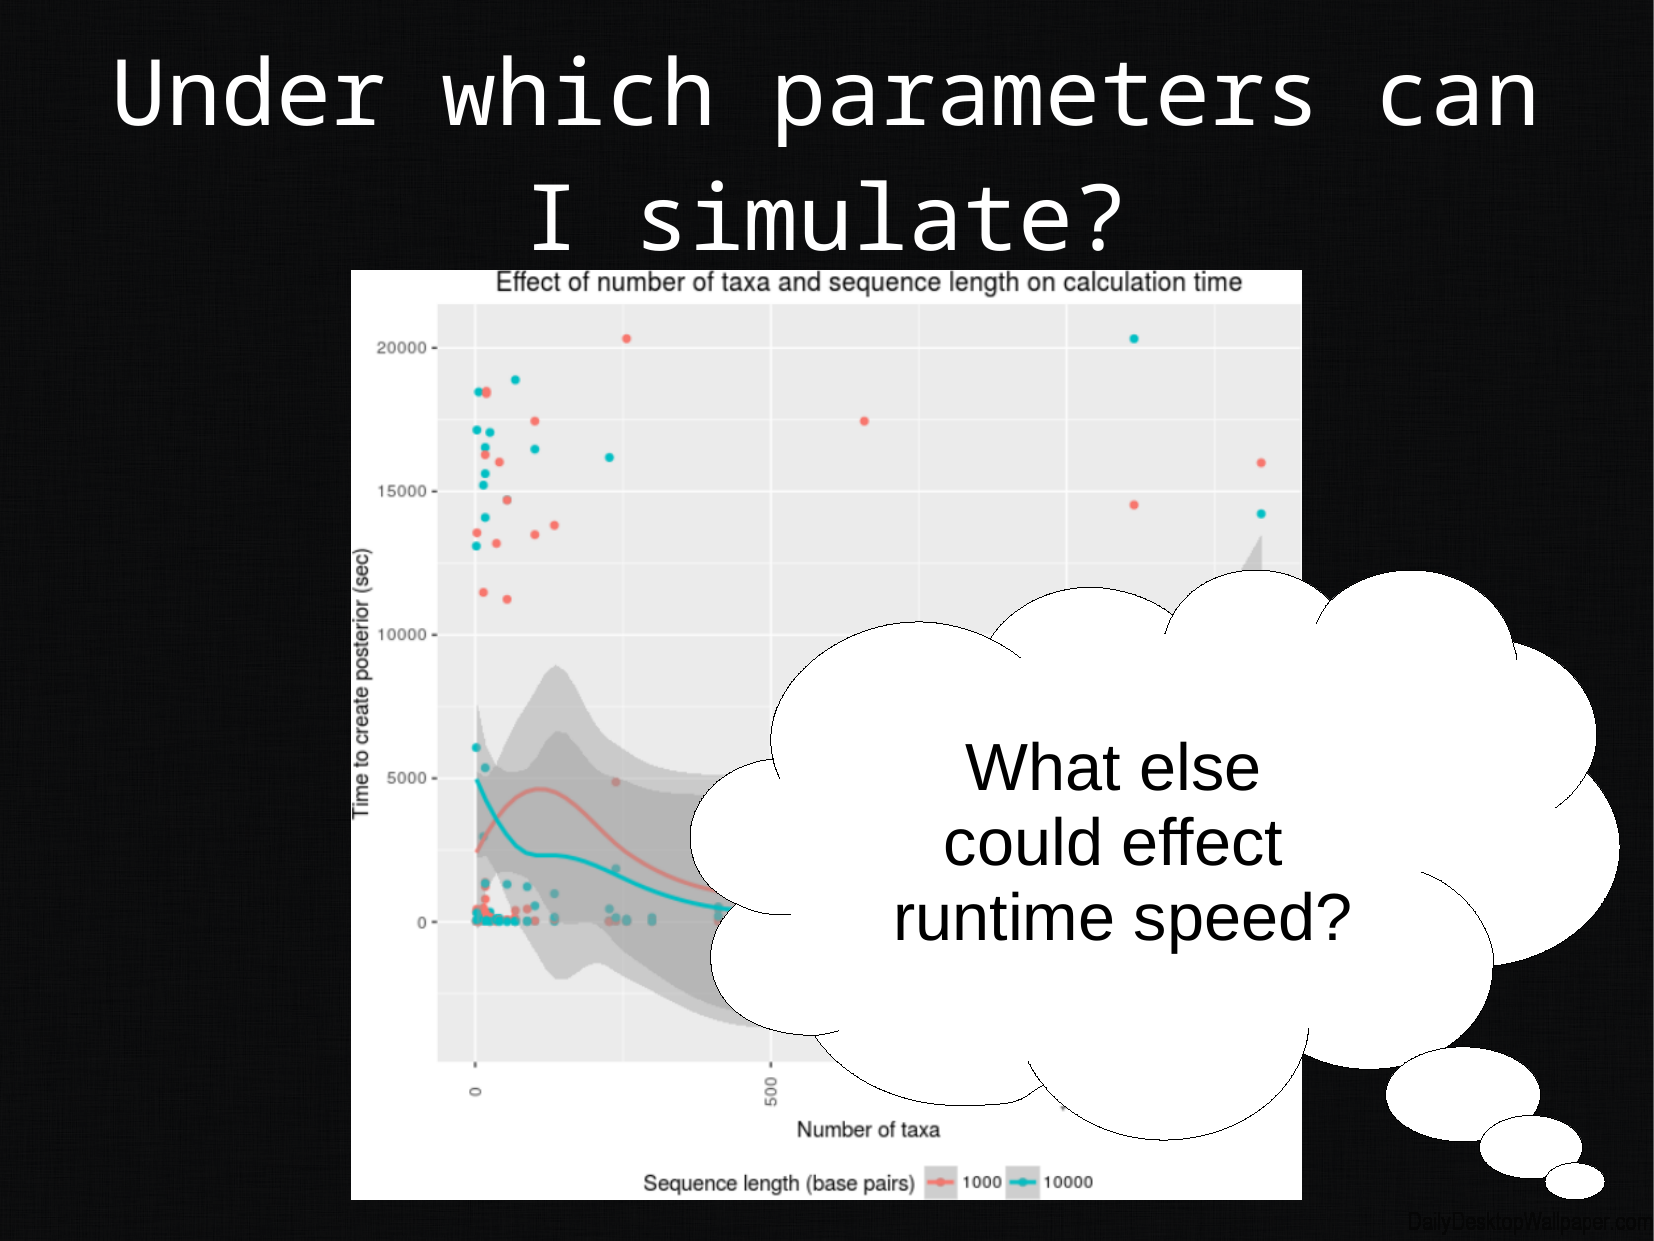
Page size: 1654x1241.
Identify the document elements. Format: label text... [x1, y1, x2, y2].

text_box What else could effect runtime speed? [690, 570, 1621, 1200]
picture [0, 0, 1654, 1241]
title Under which parameters can I simulate? [82, 49, 1571, 257]
